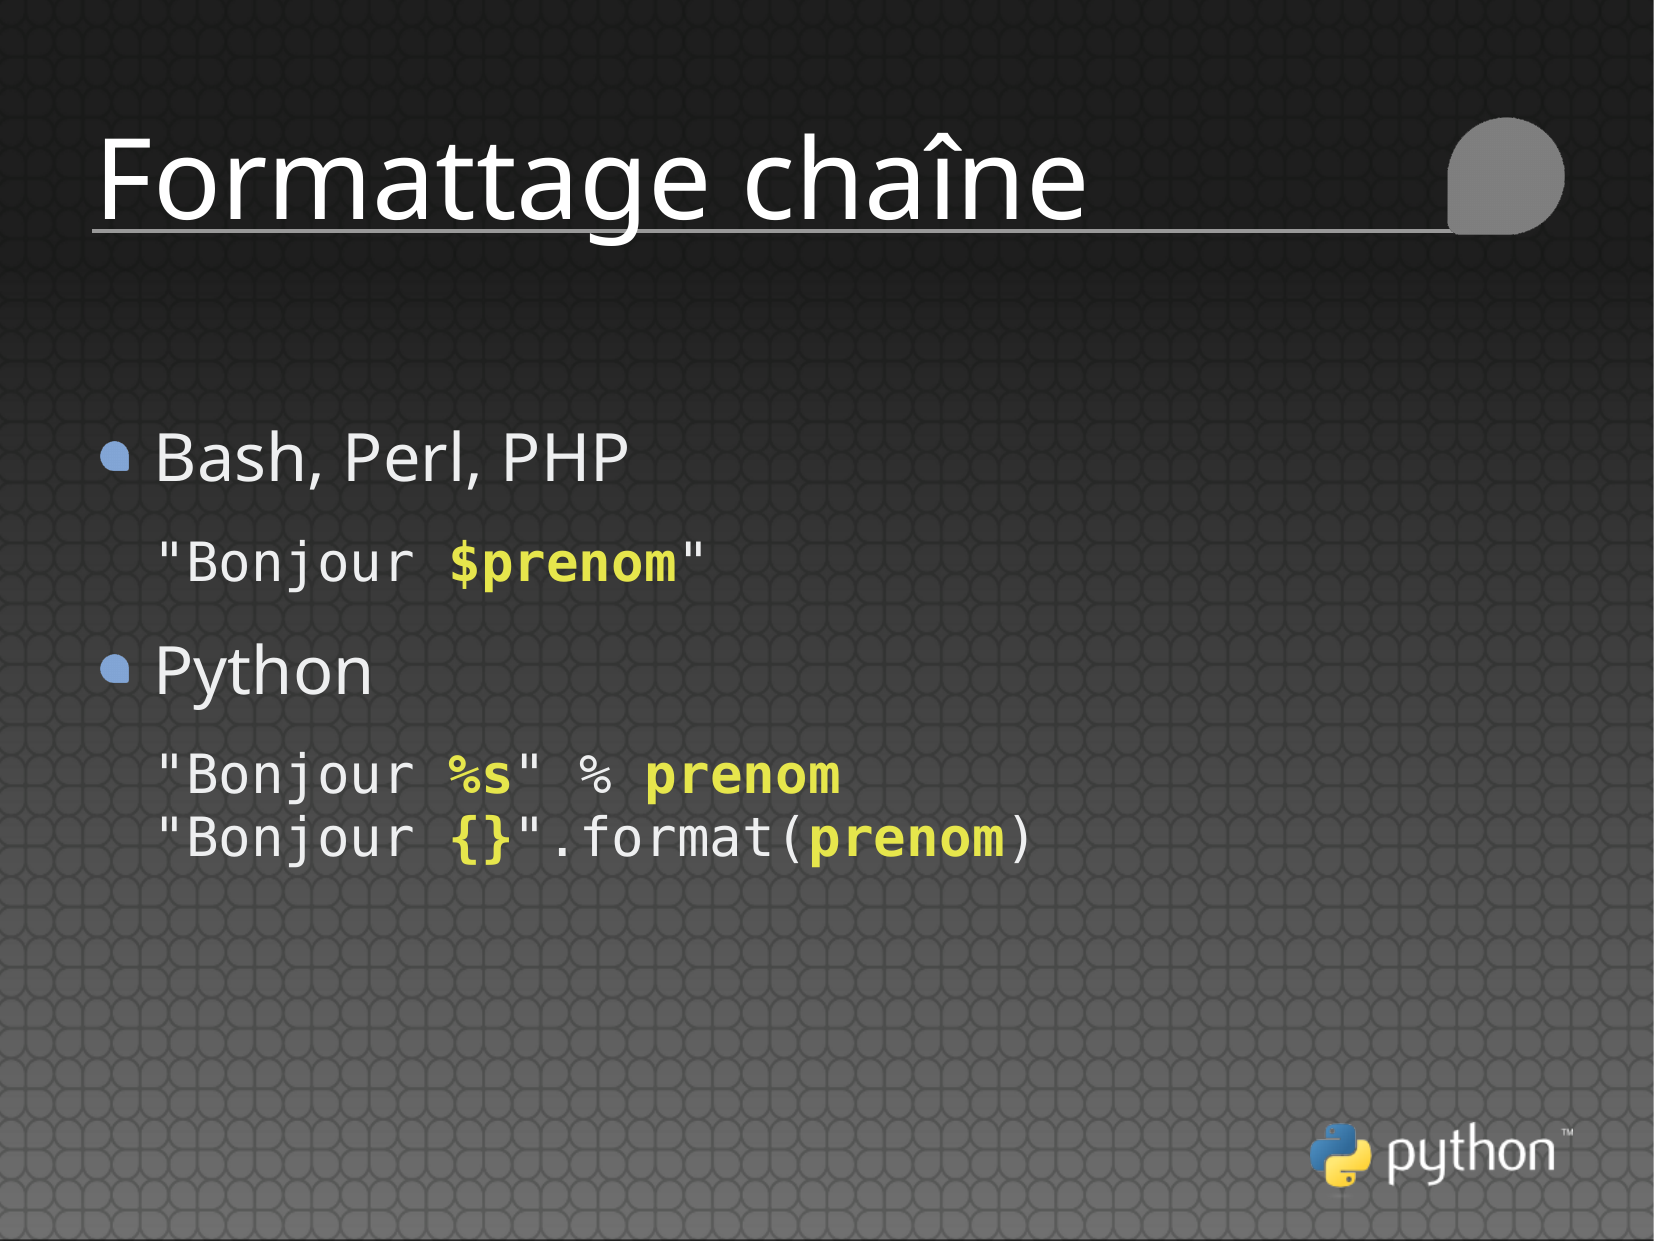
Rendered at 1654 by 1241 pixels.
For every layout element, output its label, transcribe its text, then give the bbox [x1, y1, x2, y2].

title Formattage chaîne [94, 100, 1426, 251]
picture [0, 0, 1654, 1241]
list Bash, Perl, PHP "Bonjour $prenom" Python "Bonjour %s" % prenom "Bonjour {}".format(prenom) [82, 290, 1571, 1094]
